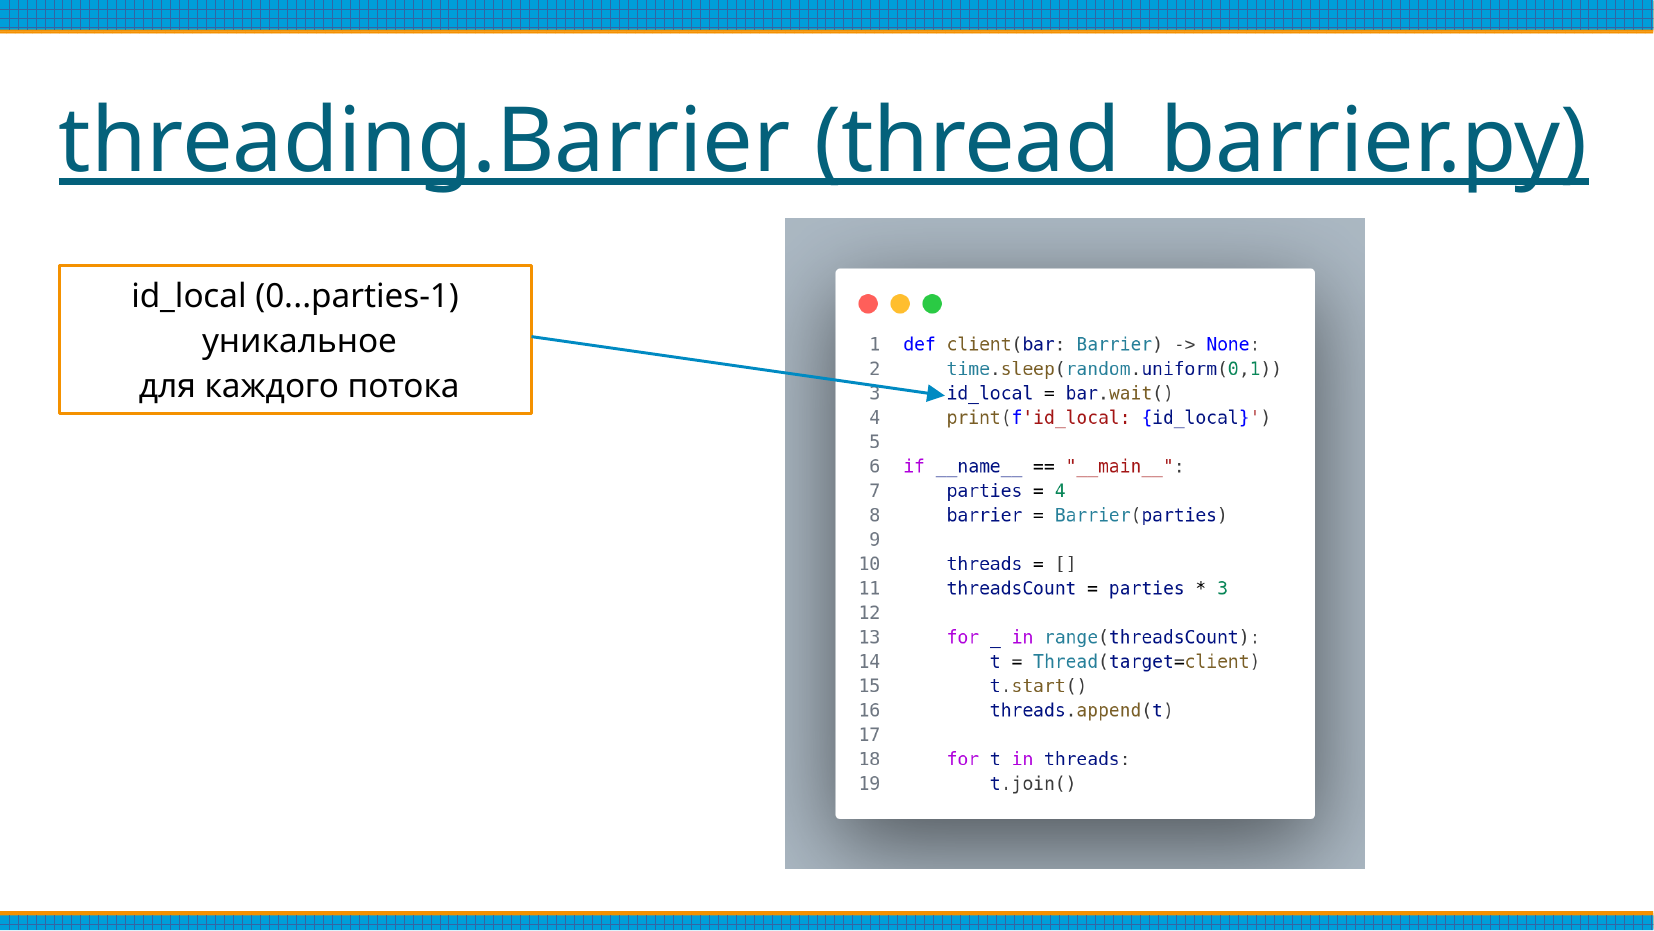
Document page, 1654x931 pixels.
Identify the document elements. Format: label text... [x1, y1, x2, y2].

text_box id_local (0...parties-1) уникальное для каждого потока [59, 265, 532, 414]
picture [785, 218, 1365, 869]
title threading.Barrier (thread_barrier.py) [59, 59, 1595, 215]
